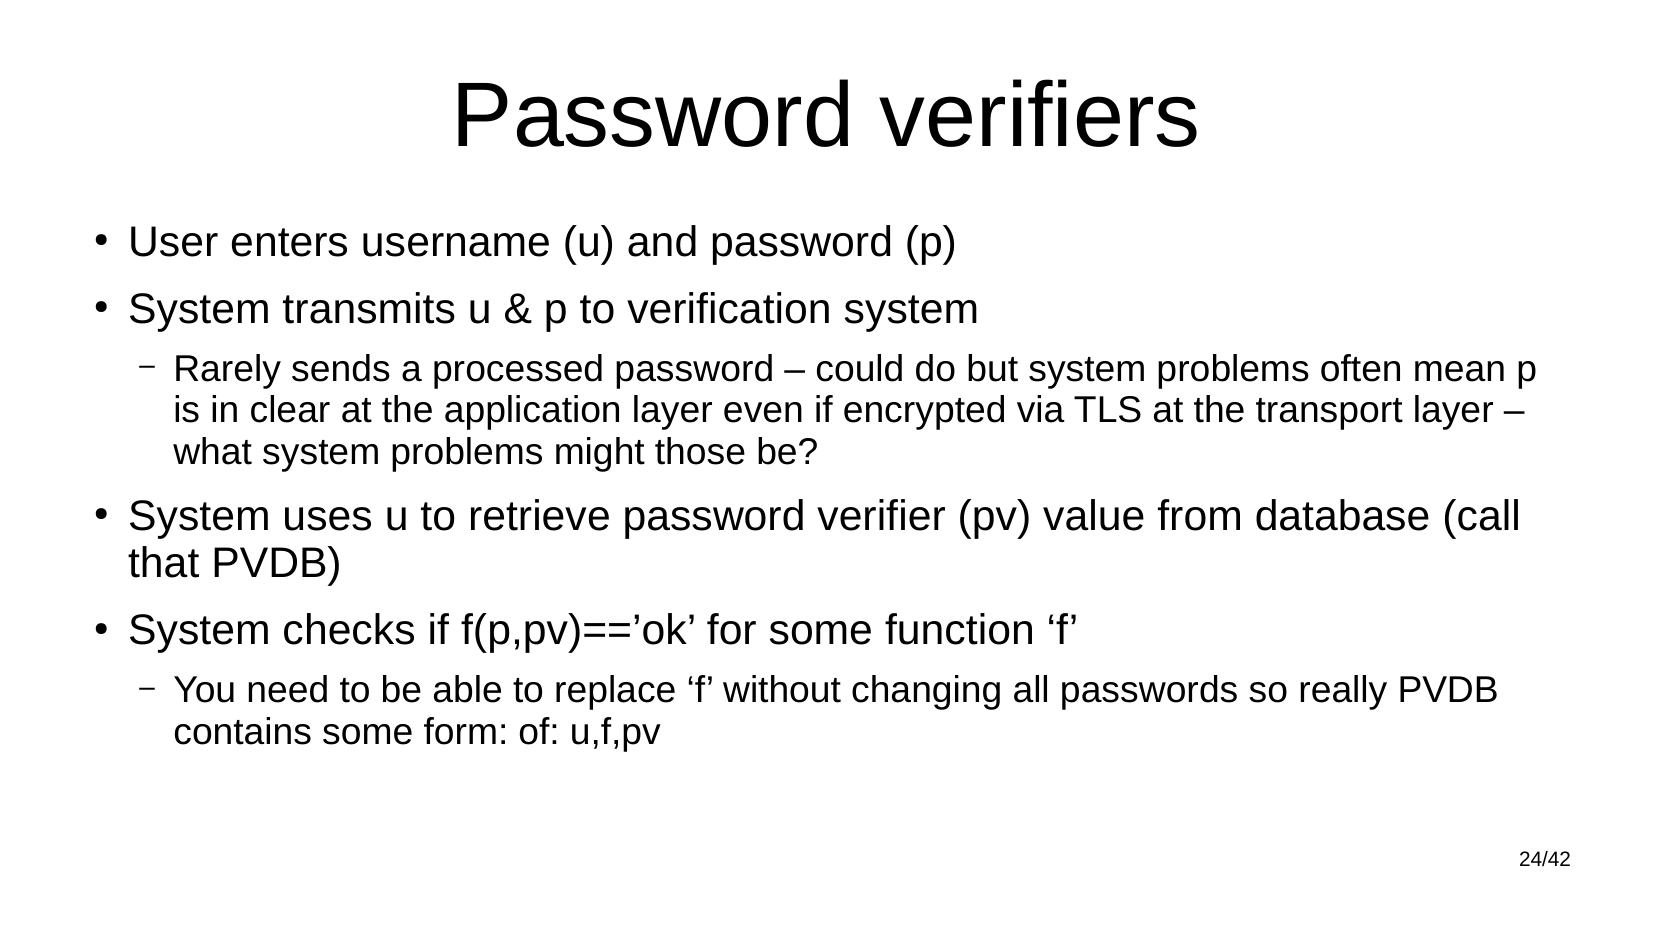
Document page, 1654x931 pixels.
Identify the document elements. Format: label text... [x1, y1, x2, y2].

list User enters username (u) and password (p) System transmits u & p to verification system Rarely sends a processed password – could do but system problems often mean p is in clear at the application layer even if encrypted via TLS at the transport layer – what system problems might those be? System uses u to retrieve password verifier (pv) value from database (call that PVDB) System checks if f(p,pv)==’ok’ for some function ‘f’ You need to be able to replace ‘f’ without changing all passwords so really PVDB contains some form: of: u,f,pv [82, 217, 1571, 758]
title Password verifiers [82, 37, 1571, 193]
